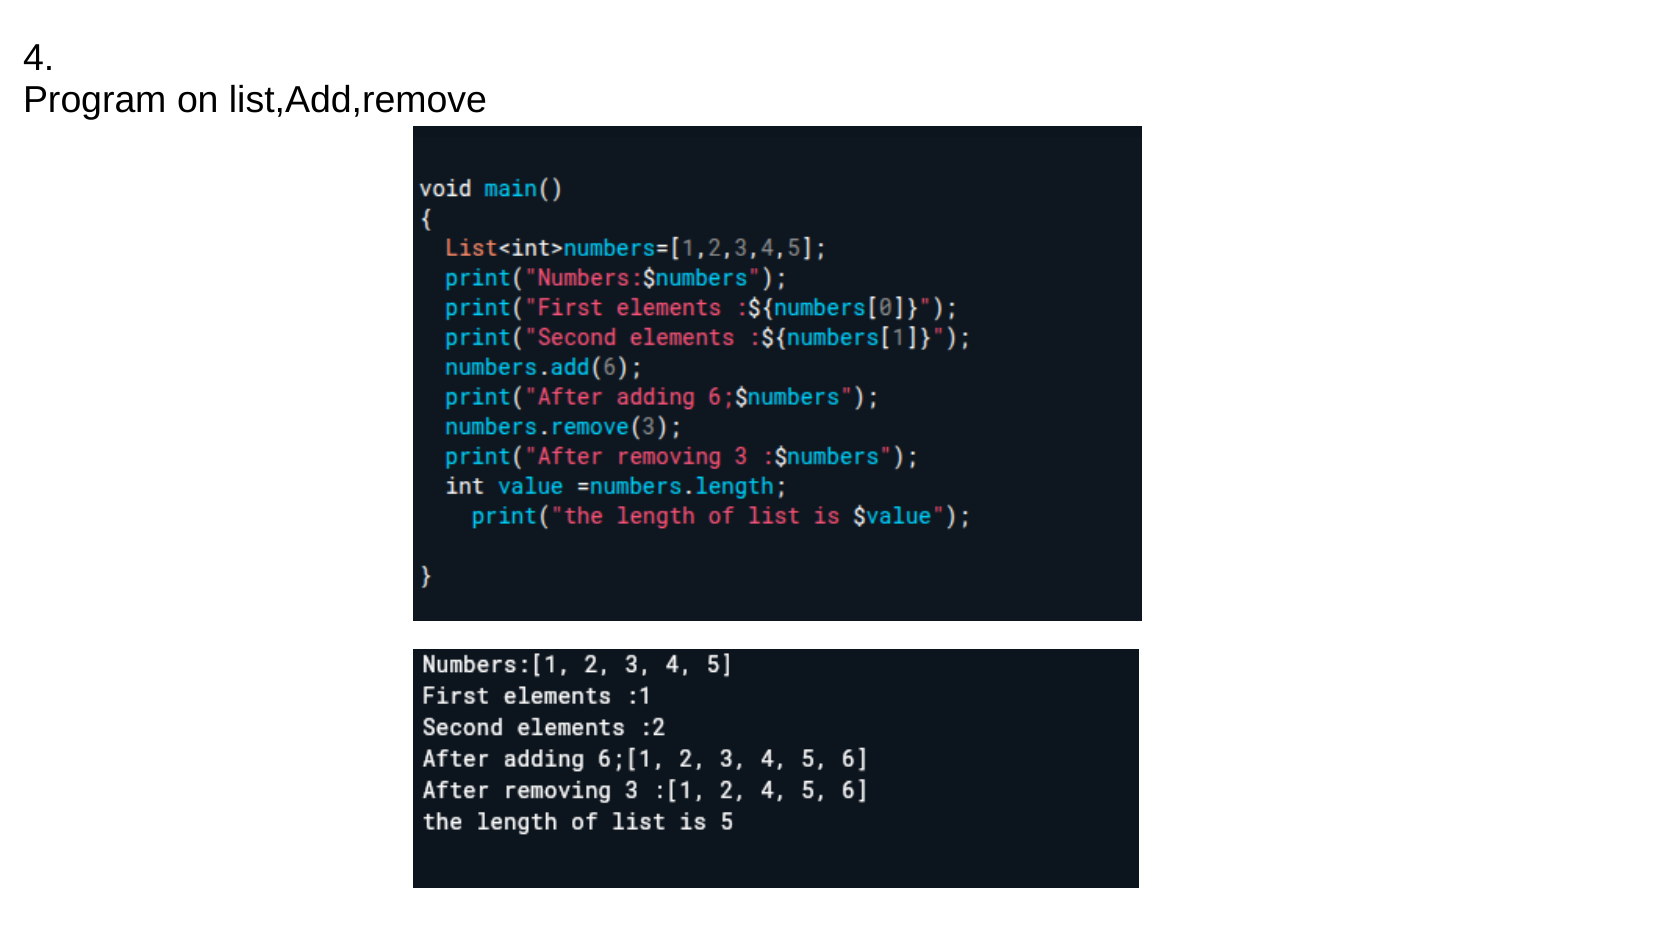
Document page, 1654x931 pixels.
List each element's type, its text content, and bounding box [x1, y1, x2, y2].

picture [413, 649, 1139, 888]
text_box 4. Program on list,Add,remove [8, 29, 886, 129]
picture [413, 126, 1142, 621]
